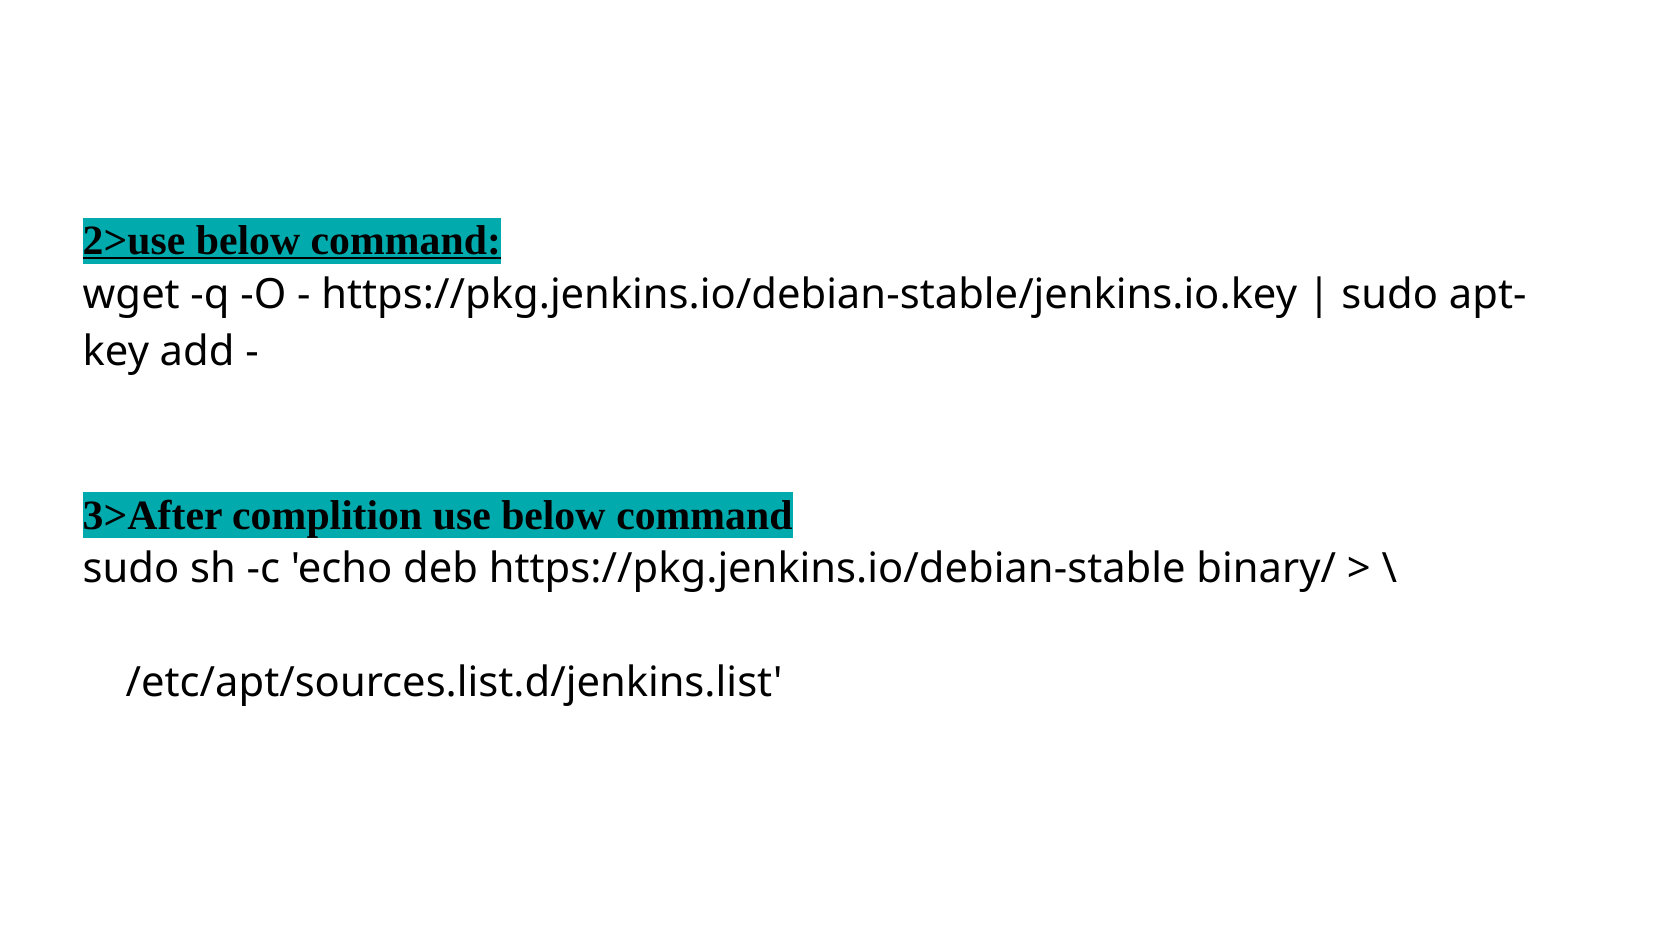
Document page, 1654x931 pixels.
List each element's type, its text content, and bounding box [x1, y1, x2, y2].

subtitle 2>use below command: wget -q -O - https://pkg.jenkins.io/debian-stable/jenkins.io.key | sudo apt-key add - 3>After complition use below command sudo sh -c 'echo deb https://pkg.jenkins.io/debian-stable binary/ > \ /etc/apt/sources.list.d/jenkins.list' [82, 217, 1571, 831]
